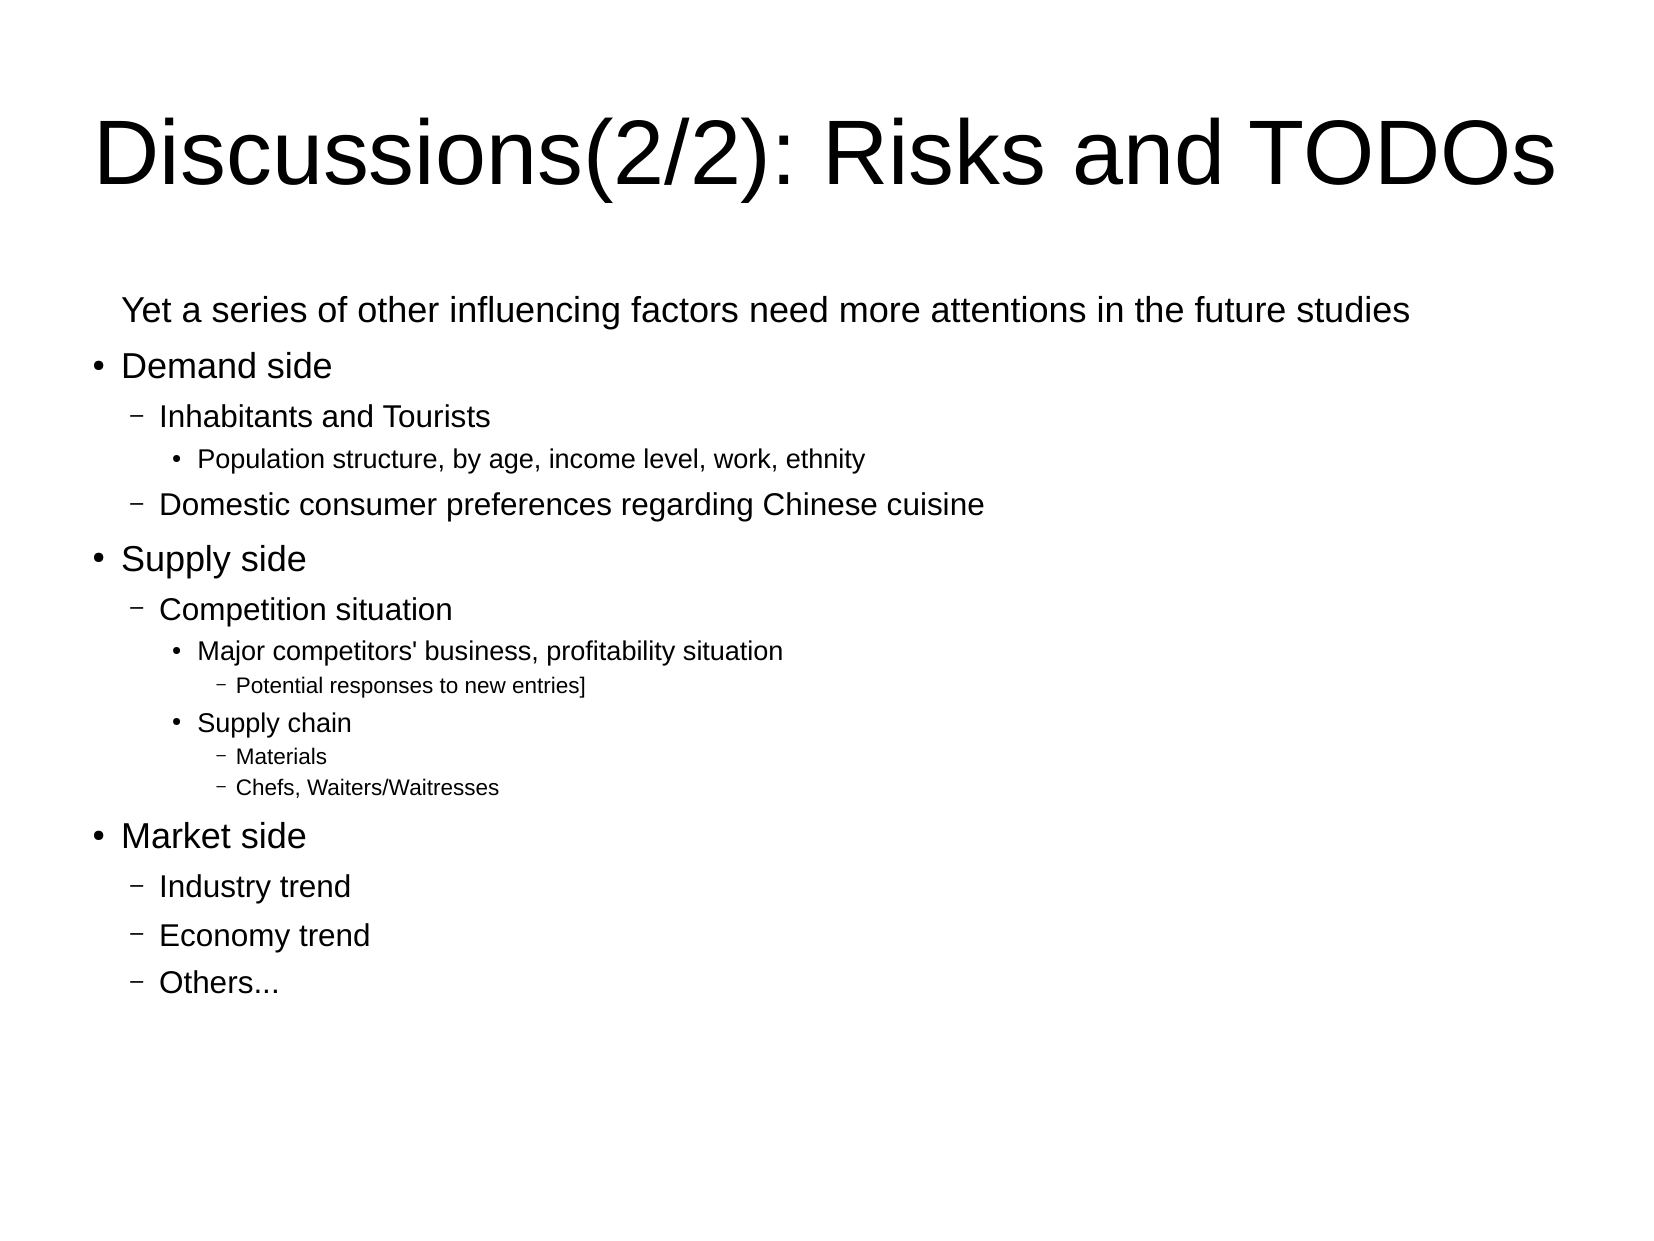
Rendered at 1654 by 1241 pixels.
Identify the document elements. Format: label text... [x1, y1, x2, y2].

list Yet a series of other influencing factors need more attentions in the future studies Demand side Inhabitants and Tourists Population structure, by age, income level, work, ethnity Domestic consumer preferences regarding Chinese cuisine Supply side Competition situation Major competitors' business, profitability situation Potential responses to new entries] Supply chain Materials Chefs, Waiters/Waitresses Market side Industry trend Economy trend Others... [82, 290, 1571, 1010]
title Discussions(2/2): Risks and TODOs [82, 49, 1571, 257]
